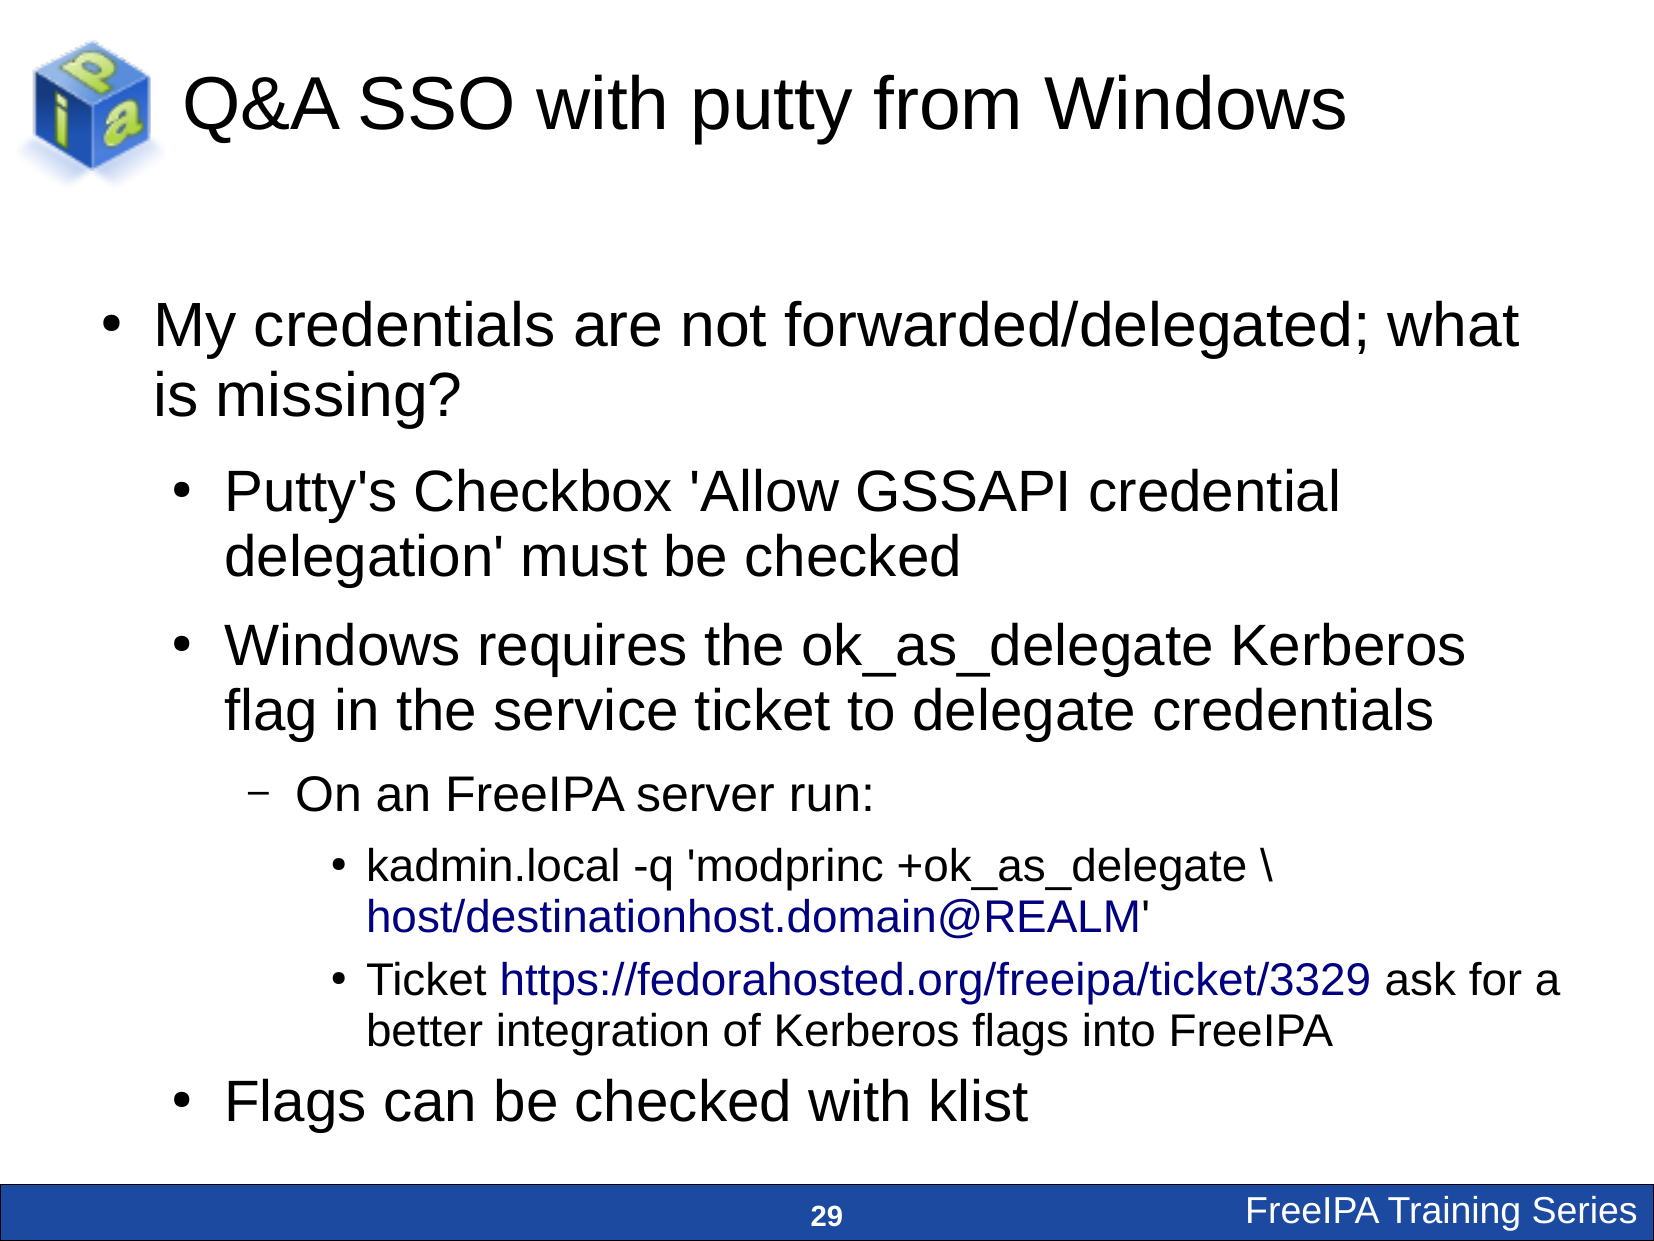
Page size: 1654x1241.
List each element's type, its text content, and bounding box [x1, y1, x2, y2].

picture [17, 34, 165, 193]
list My credentials are not forwarded/delegated; what is missing? Putty's Checkbox 'Allow GSSAPI credential delegation' must be checked Windows requires the ok_as_delegate Kerberos flag in the service ticket to delegate credentials On an FreeIPA server run: kadmin.local -q 'modprinc +ok_as_delegate \host/destinationhost.domain@REALM' Ticket https://fedorahosted.org/freeipa/ticket/3329 ask for a better integration of Kerberos flags into FreeIPA Flags can be checked with klist [82, 290, 1571, 1152]
title Q&A SSO with putty from Windows [182, 31, 1579, 177]
